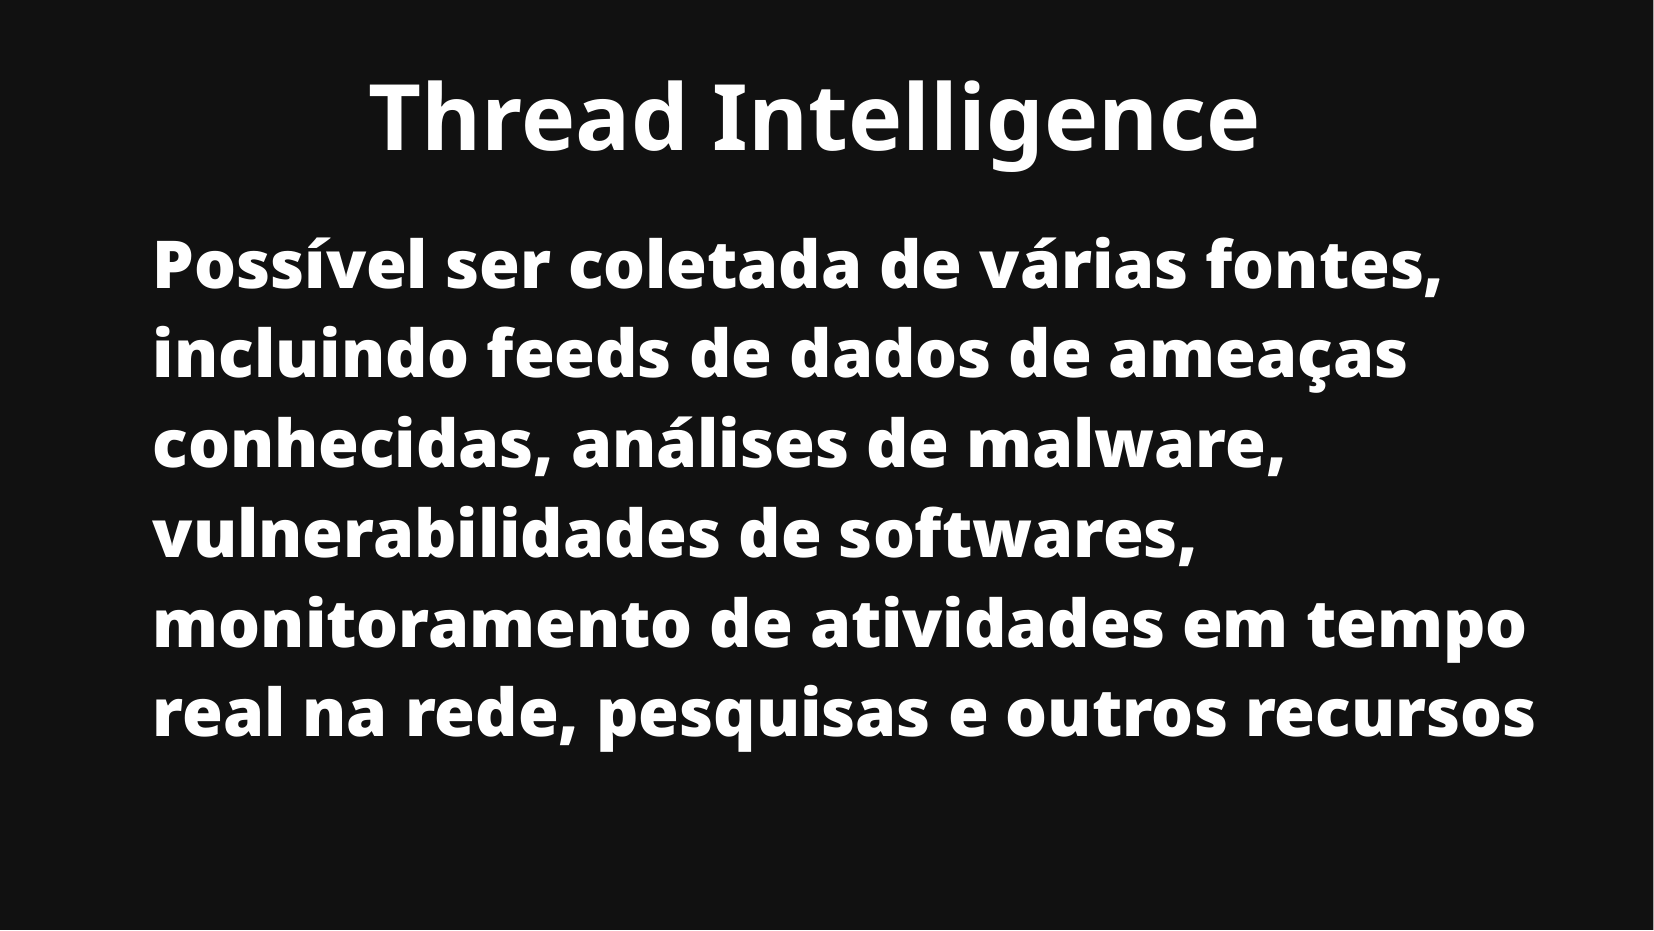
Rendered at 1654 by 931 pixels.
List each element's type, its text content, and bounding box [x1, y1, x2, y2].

title Thread Intelligence [82, 37, 1571, 193]
list Possível ser coletada de várias fontes, incluindo feeds de dados de ameaças conhecidas, análises de malware, vulnerabilidades de softwares, monitoramento de atividades em tempo real na rede, pesquisas e outros recursos [82, 217, 1571, 758]
